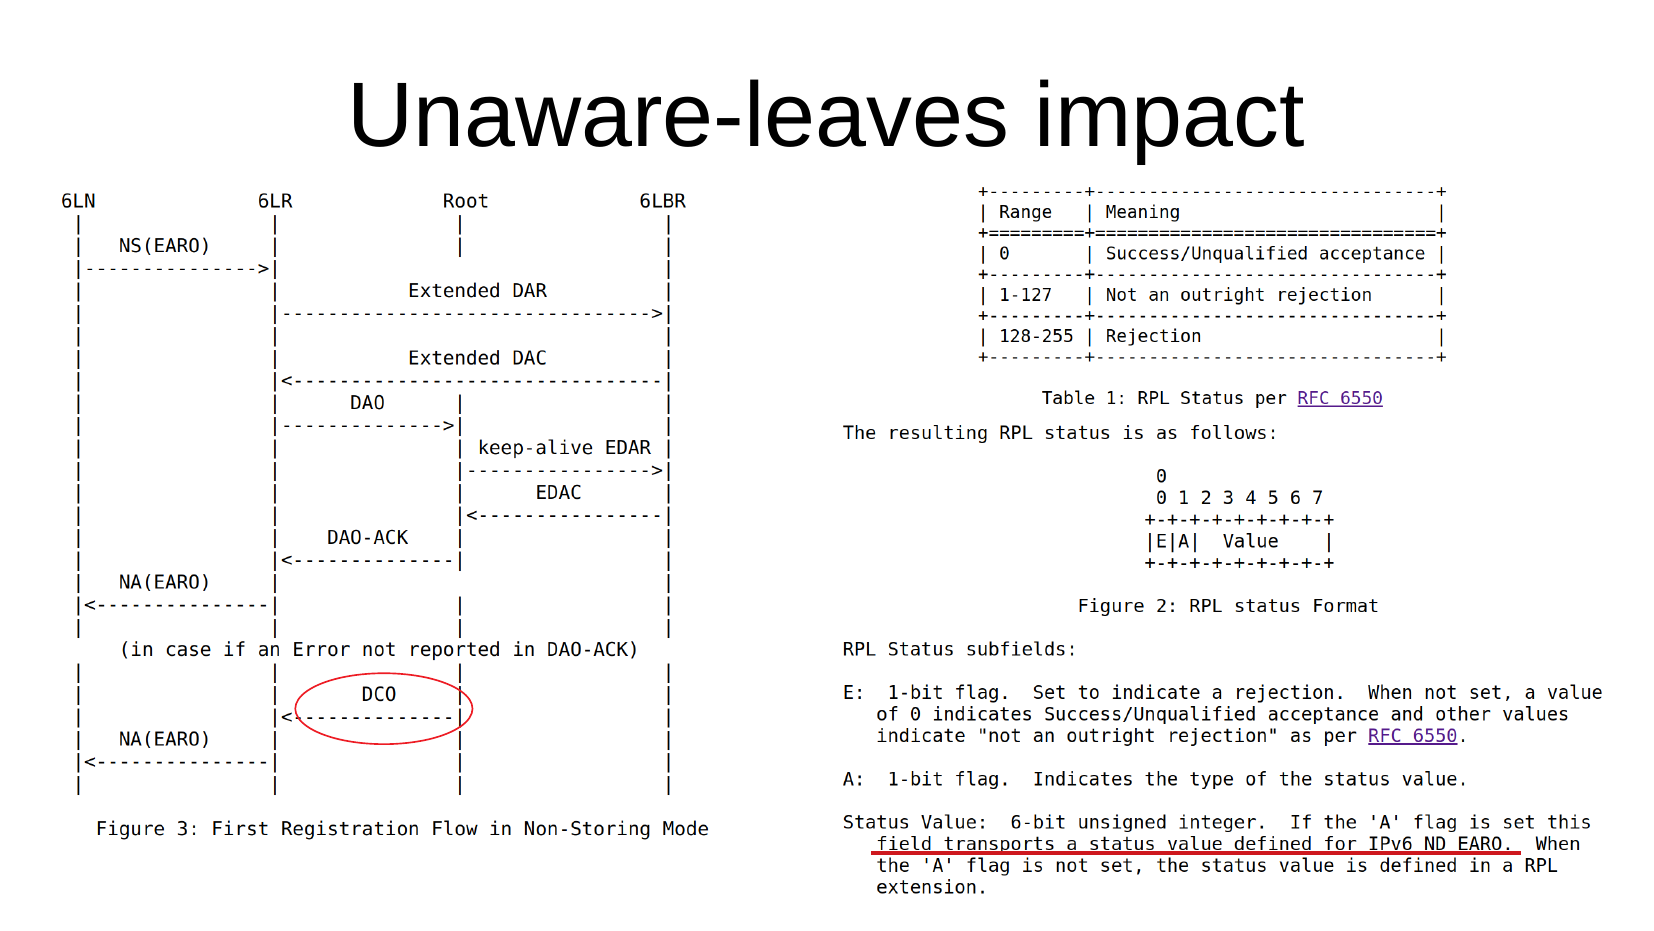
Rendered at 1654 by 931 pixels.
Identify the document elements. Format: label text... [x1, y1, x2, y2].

title Unaware-leaves impact [82, 37, 1571, 193]
picture [47, 186, 721, 851]
picture [826, 177, 1618, 908]
